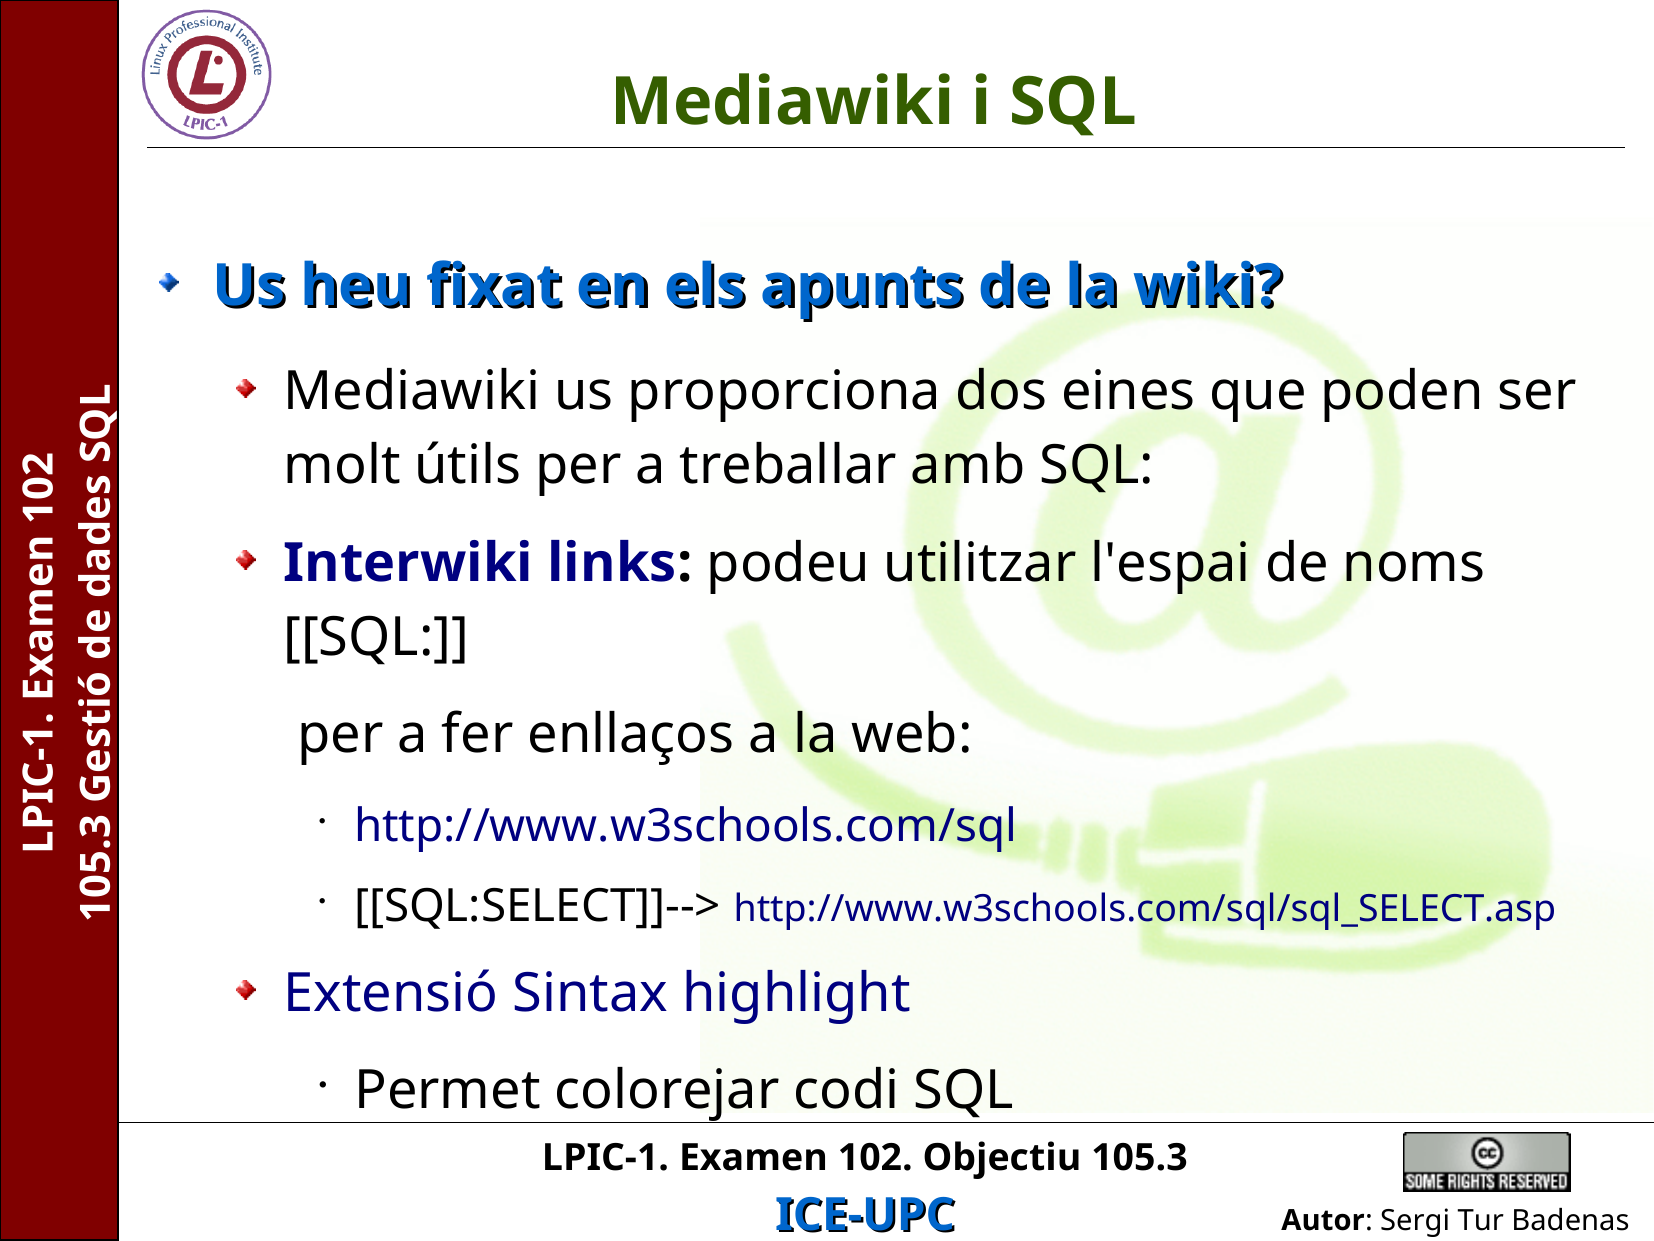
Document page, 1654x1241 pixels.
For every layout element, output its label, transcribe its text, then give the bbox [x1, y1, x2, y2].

picture [1403, 1143, 1571, 1192]
list Us heu fixat en els apunts de la wiki? Mediawiki us proporciona dos eines que poden ser molt útils per a treballar amb SQL: Interwiki links: podeu utilitzar l'espai de noms [[SQL:]] per a fer enllaços a la web: http://www.w3schools.com/sql [[SQL:SELECT]]--> http://www.w3schools.com/sql/sql_SELECT.asp Extensió Sintax highlight Permet colorejar codi SQL [141, 242, 1630, 1143]
picture [700, 217, 1654, 1113]
picture [135, 5, 277, 55]
title Mediawiki i SQL [129, 55, 1619, 142]
